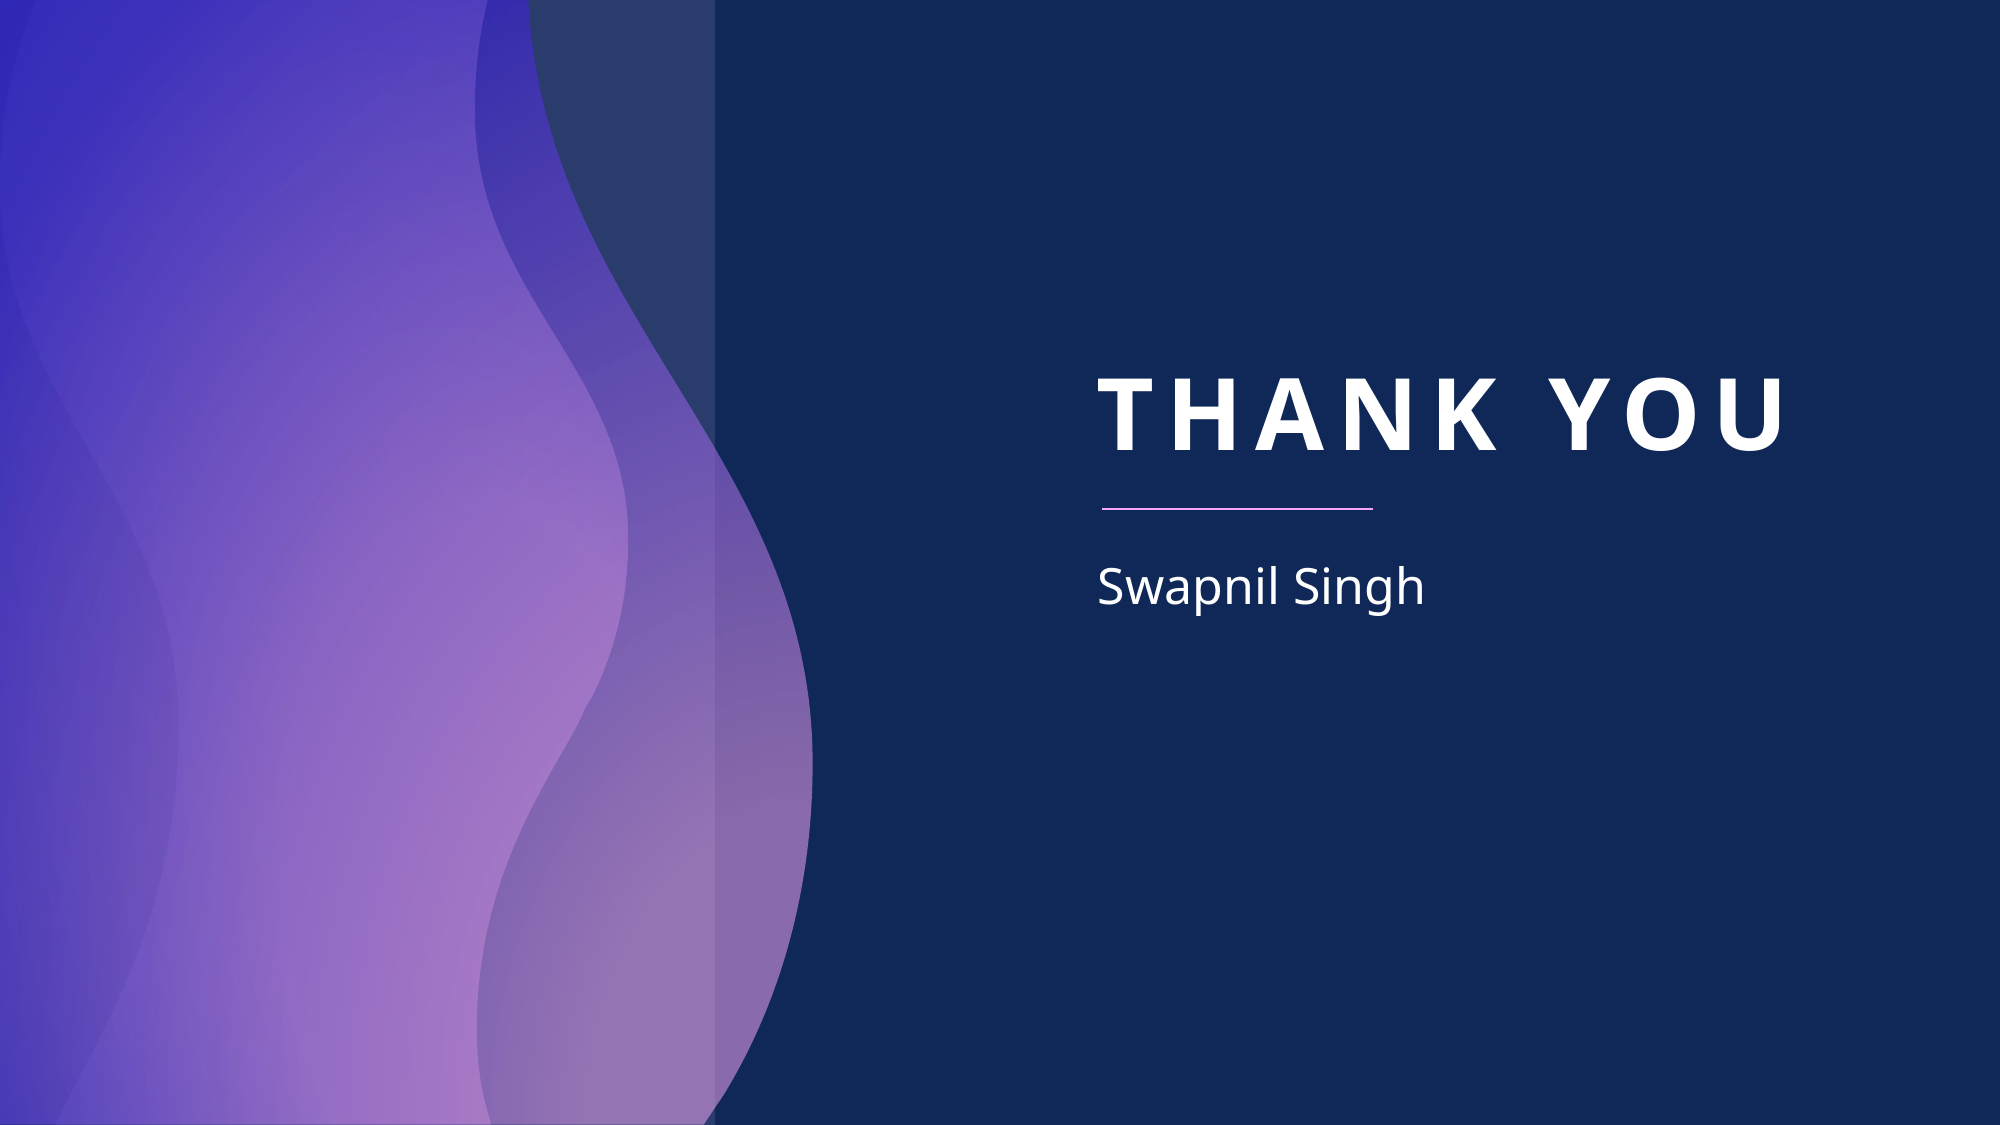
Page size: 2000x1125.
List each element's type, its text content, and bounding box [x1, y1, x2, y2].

list Swapnil Singh [1082, 553, 1856, 947]
title THANK YOU [1081, 304, 1856, 481]
picture [0, 0, 813, 1125]
